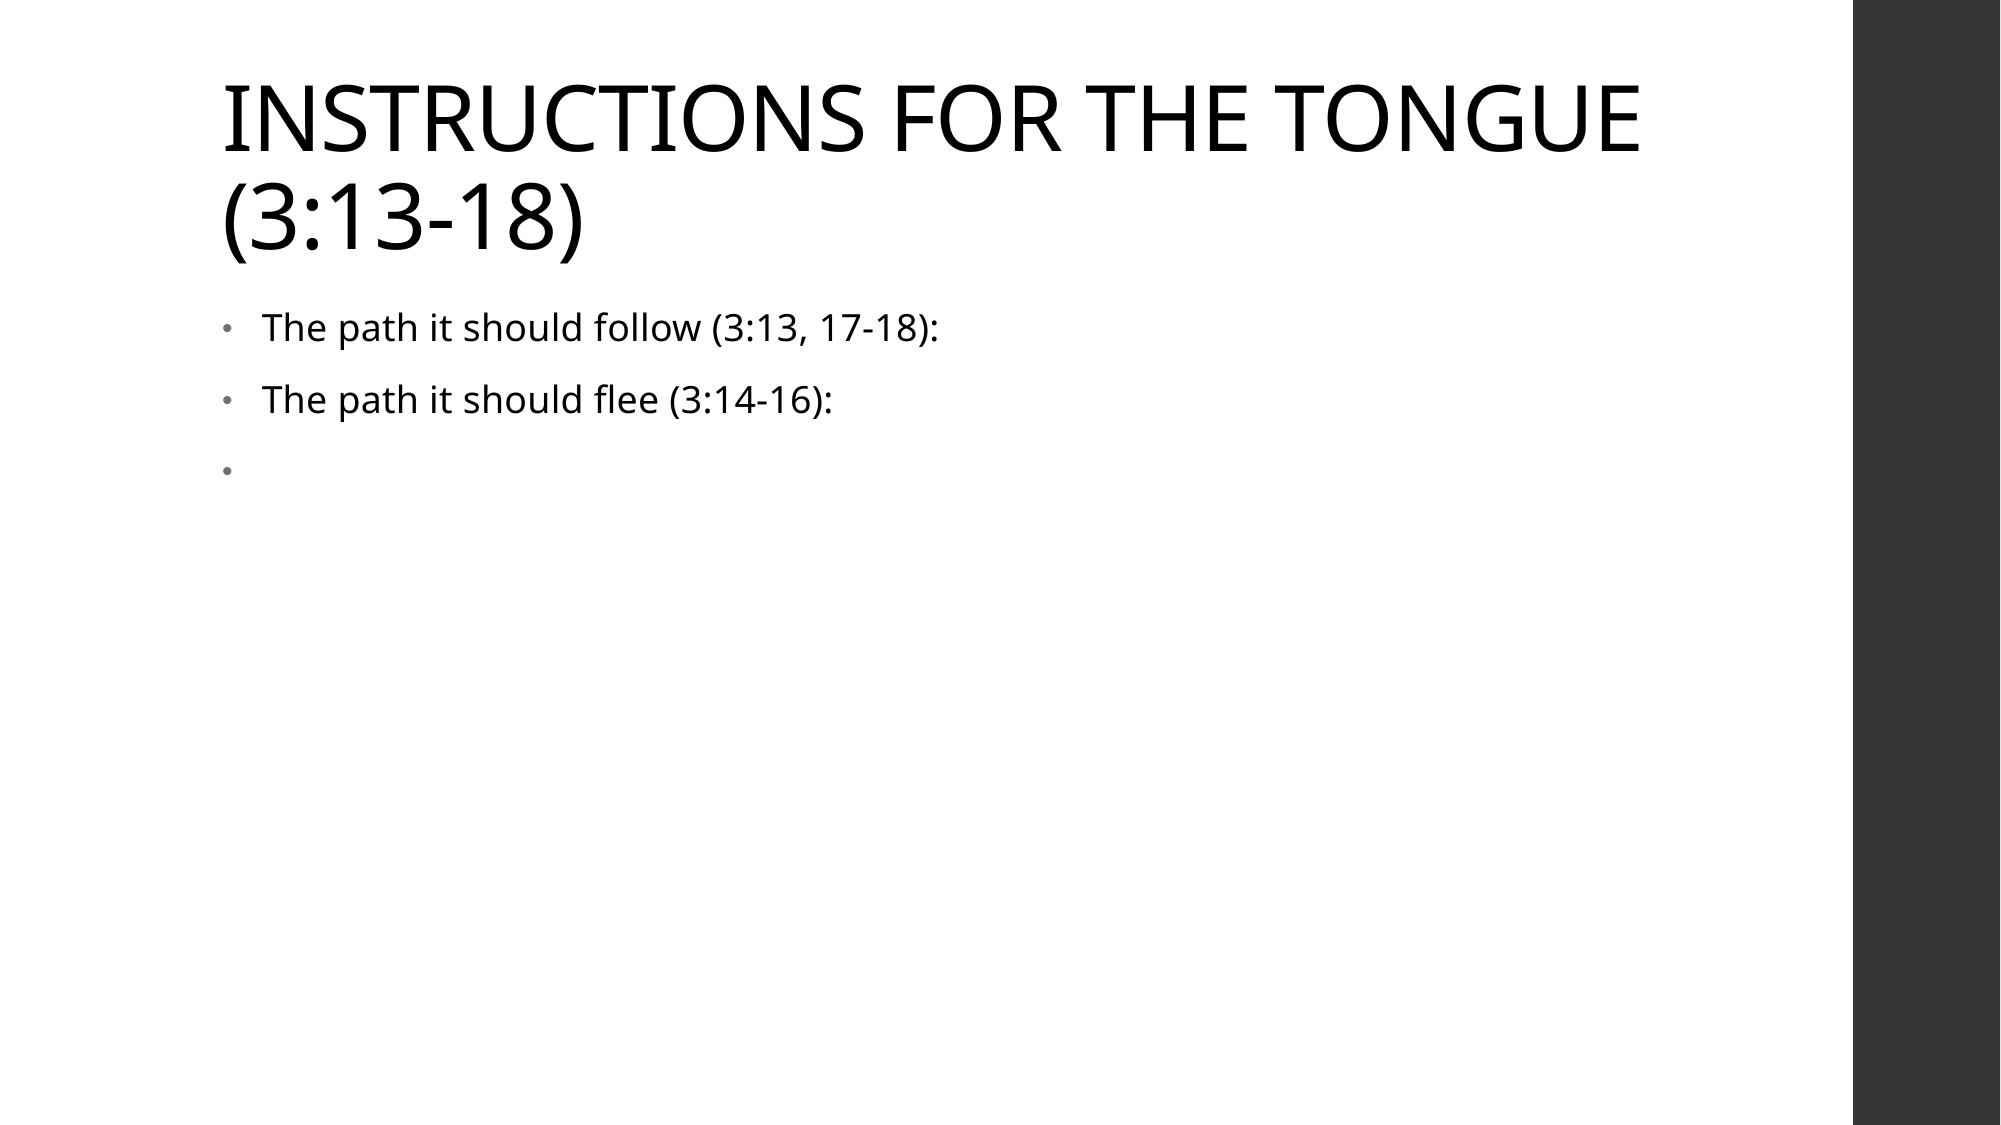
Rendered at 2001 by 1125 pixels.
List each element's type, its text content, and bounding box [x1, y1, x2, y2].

title INSTRUCTIONS FOR THE TONGUE (3:13-18) [206, 60, 1797, 278]
list The path it should follow (3:13, 17-18): The path it should flee (3:14-16): [206, 299, 1617, 1014]
